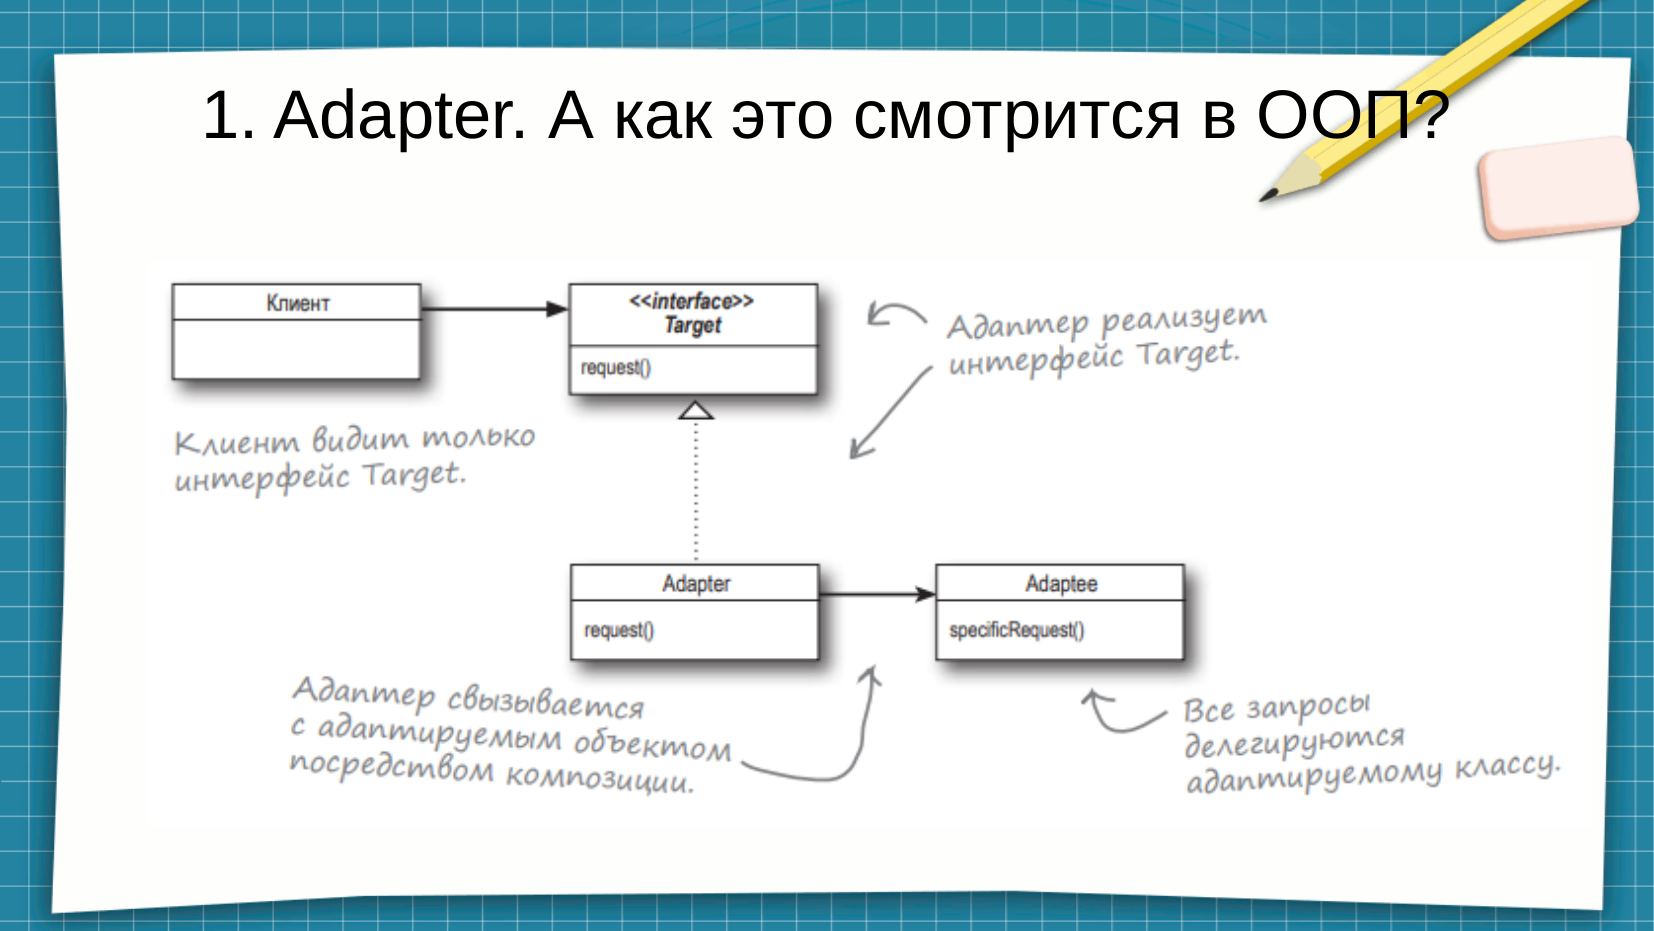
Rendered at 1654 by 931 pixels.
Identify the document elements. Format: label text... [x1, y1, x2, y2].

picture [0, 0, 1654, 931]
title 1. Adapter. А как это смотрится в ООП? [82, 37, 1571, 193]
